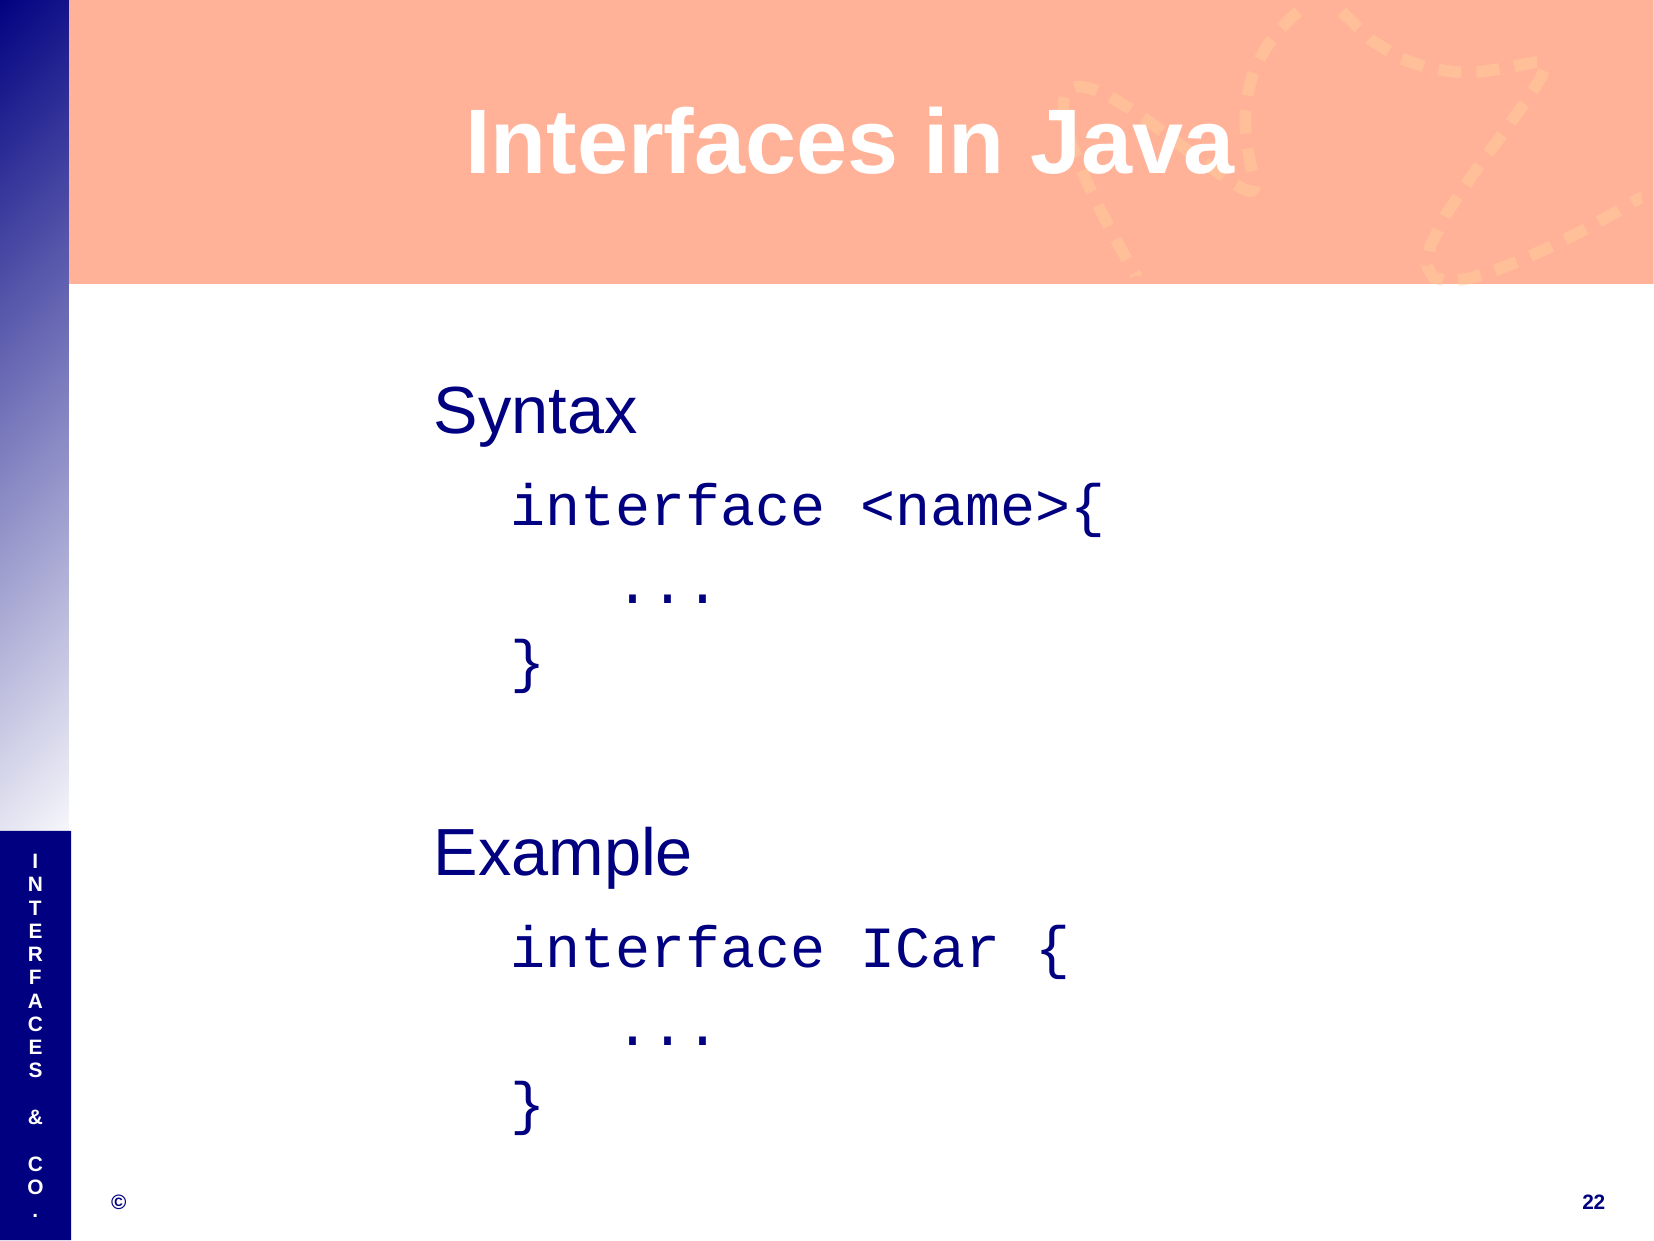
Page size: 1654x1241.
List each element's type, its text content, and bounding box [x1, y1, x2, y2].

list Syntax interface <name>{ ... } Example interface ICar { ... } [416, 372, 1292, 1142]
text_box I N T E R F A C E S & C O . [0, 830, 71, 1241]
title Interfaces in Java [109, 37, 1617, 246]
